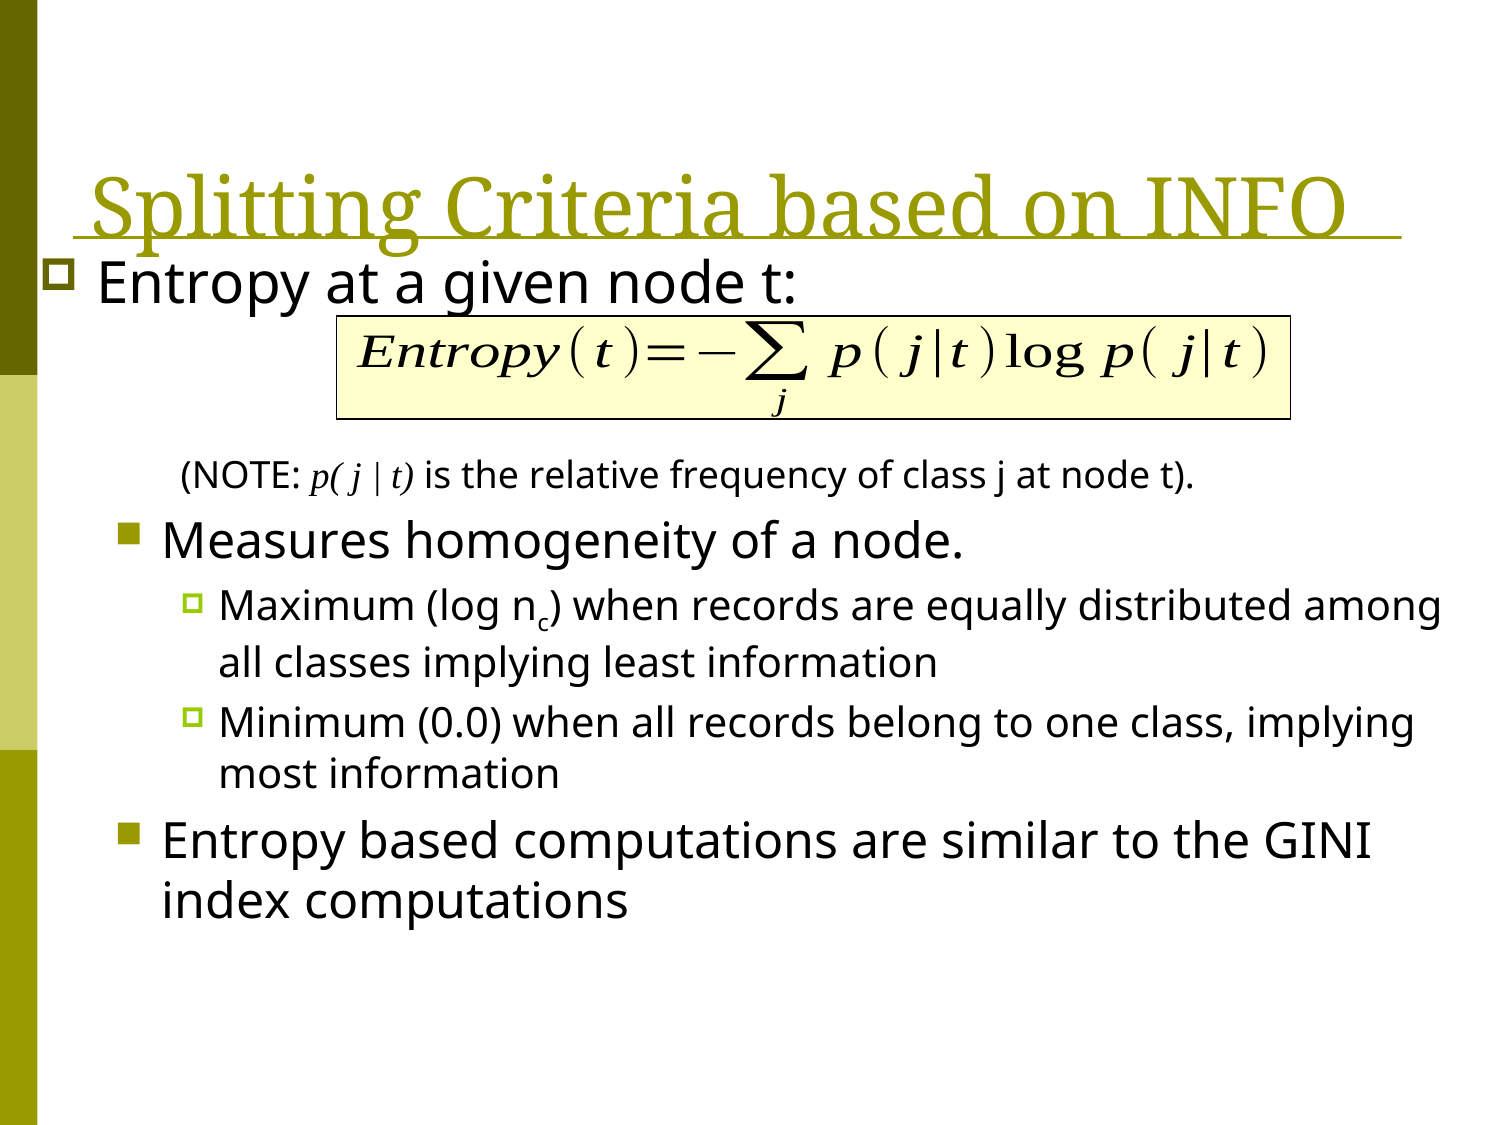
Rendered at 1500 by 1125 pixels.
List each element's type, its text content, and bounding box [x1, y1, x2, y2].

chart [337, 316, 1290, 418]
list Entropy at a given node t: (NOTE: p( j | t) is the relative frequency of class j at node t). Measures homogeneity of a node. Maximum (log nc) when records are equally distributed among all classes implying least information Minimum (0.0) when all records belong to one class, implying most information Entropy based computations are similar to the GINI index computations [24, 237, 1463, 1088]
title Splitting Criteria based on INFO [75, 75, 1426, 237]
